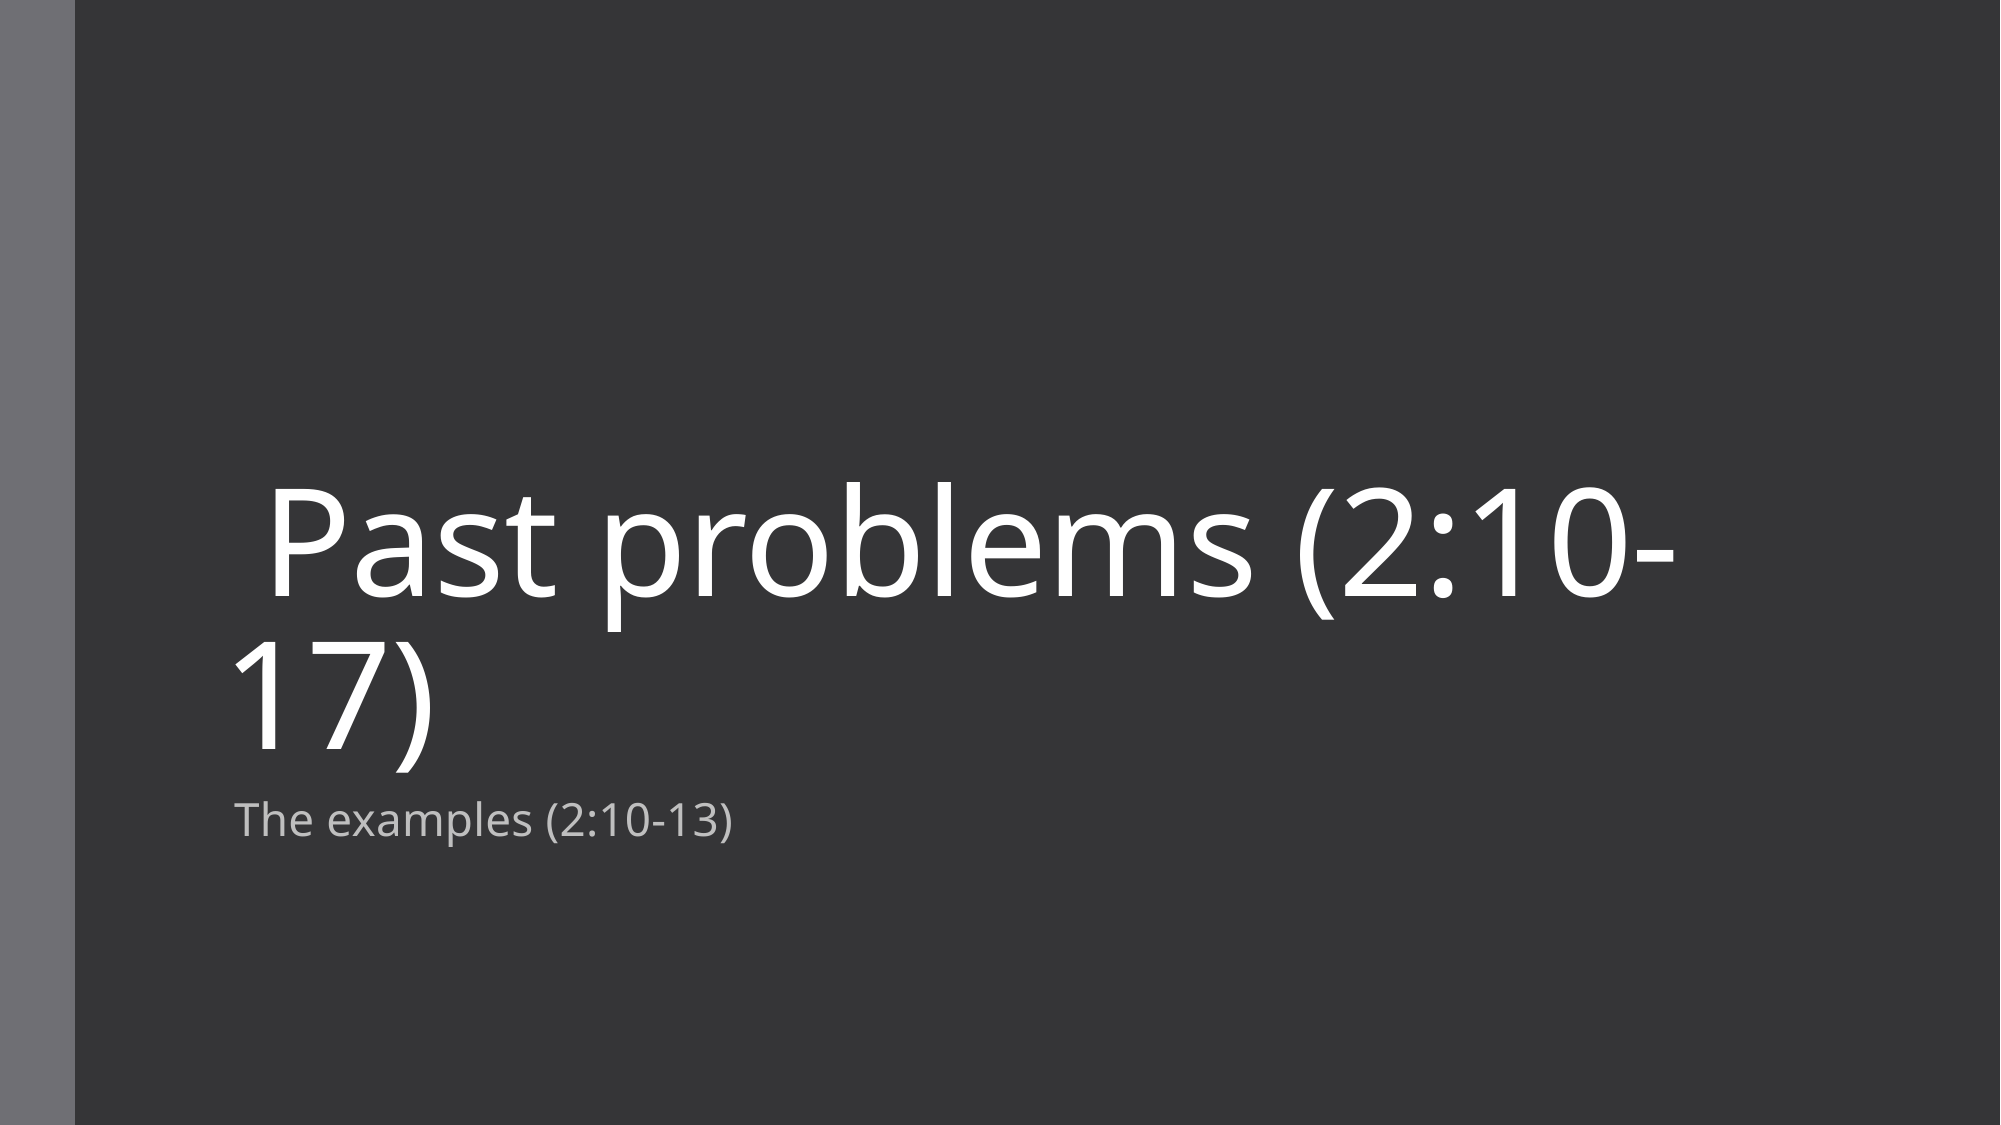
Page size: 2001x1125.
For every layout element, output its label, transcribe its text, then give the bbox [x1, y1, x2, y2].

subtitle The examples (2:10-13) [206, 787, 1752, 1066]
title Past problems (2:10-17) [206, 124, 1752, 787]
